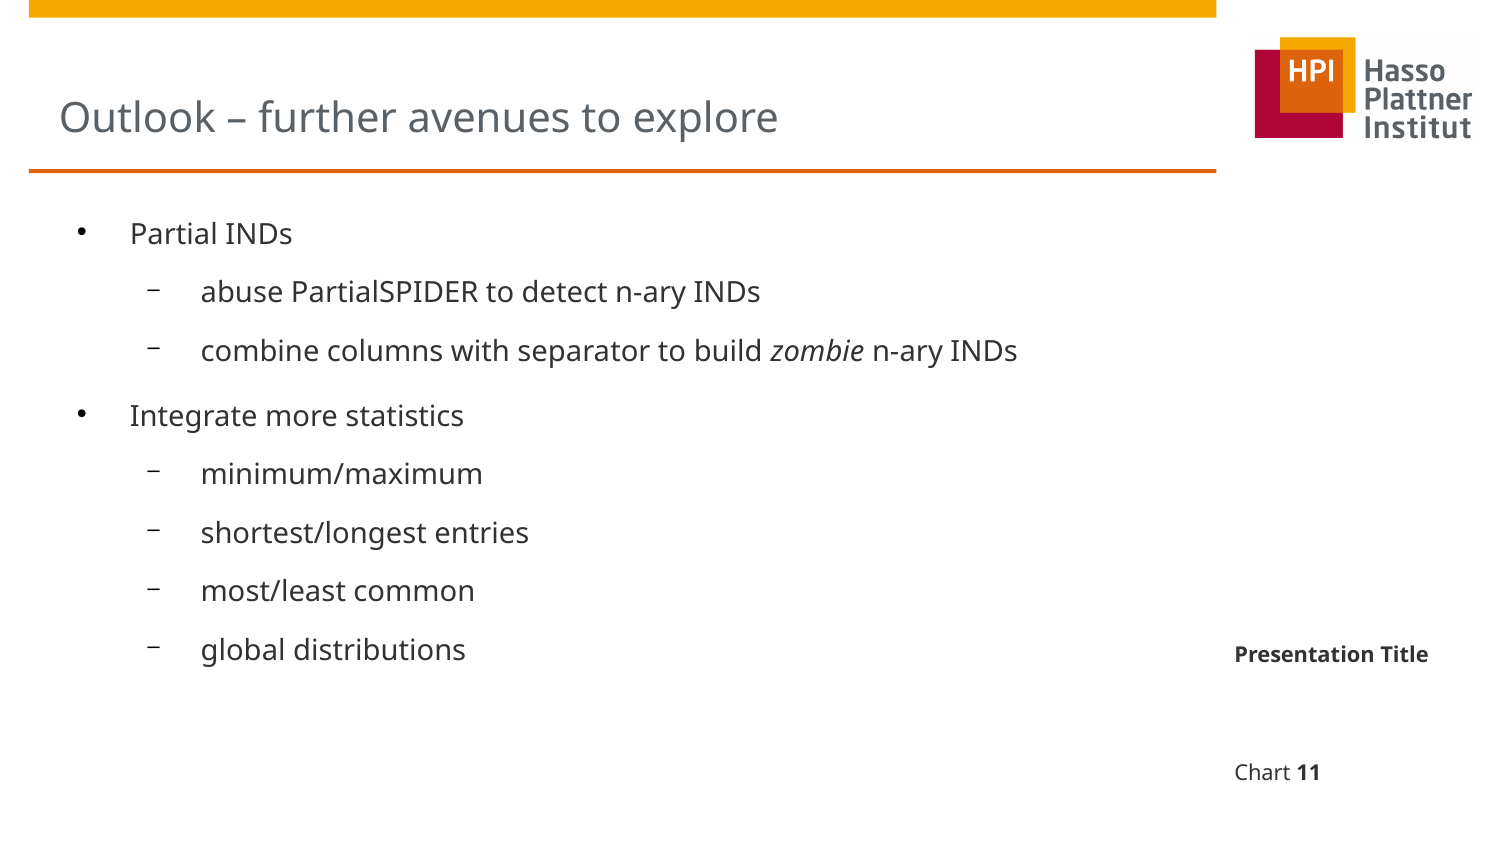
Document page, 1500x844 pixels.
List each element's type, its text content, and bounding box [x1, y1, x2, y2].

slide_number Chart <number> [1216, 758, 1471, 788]
title Outlook – further avenues to explore [58, 17, 1187, 170]
list Partial INDs abuse PartialSPIDER to detect n-ary INDs combine columns with separator to build zombie n-ary INDs Integrate more statistics minimum/maximum shortest/longest entries most/least common global distributions [58, 203, 1187, 788]
picture [1252, 33, 1477, 142]
